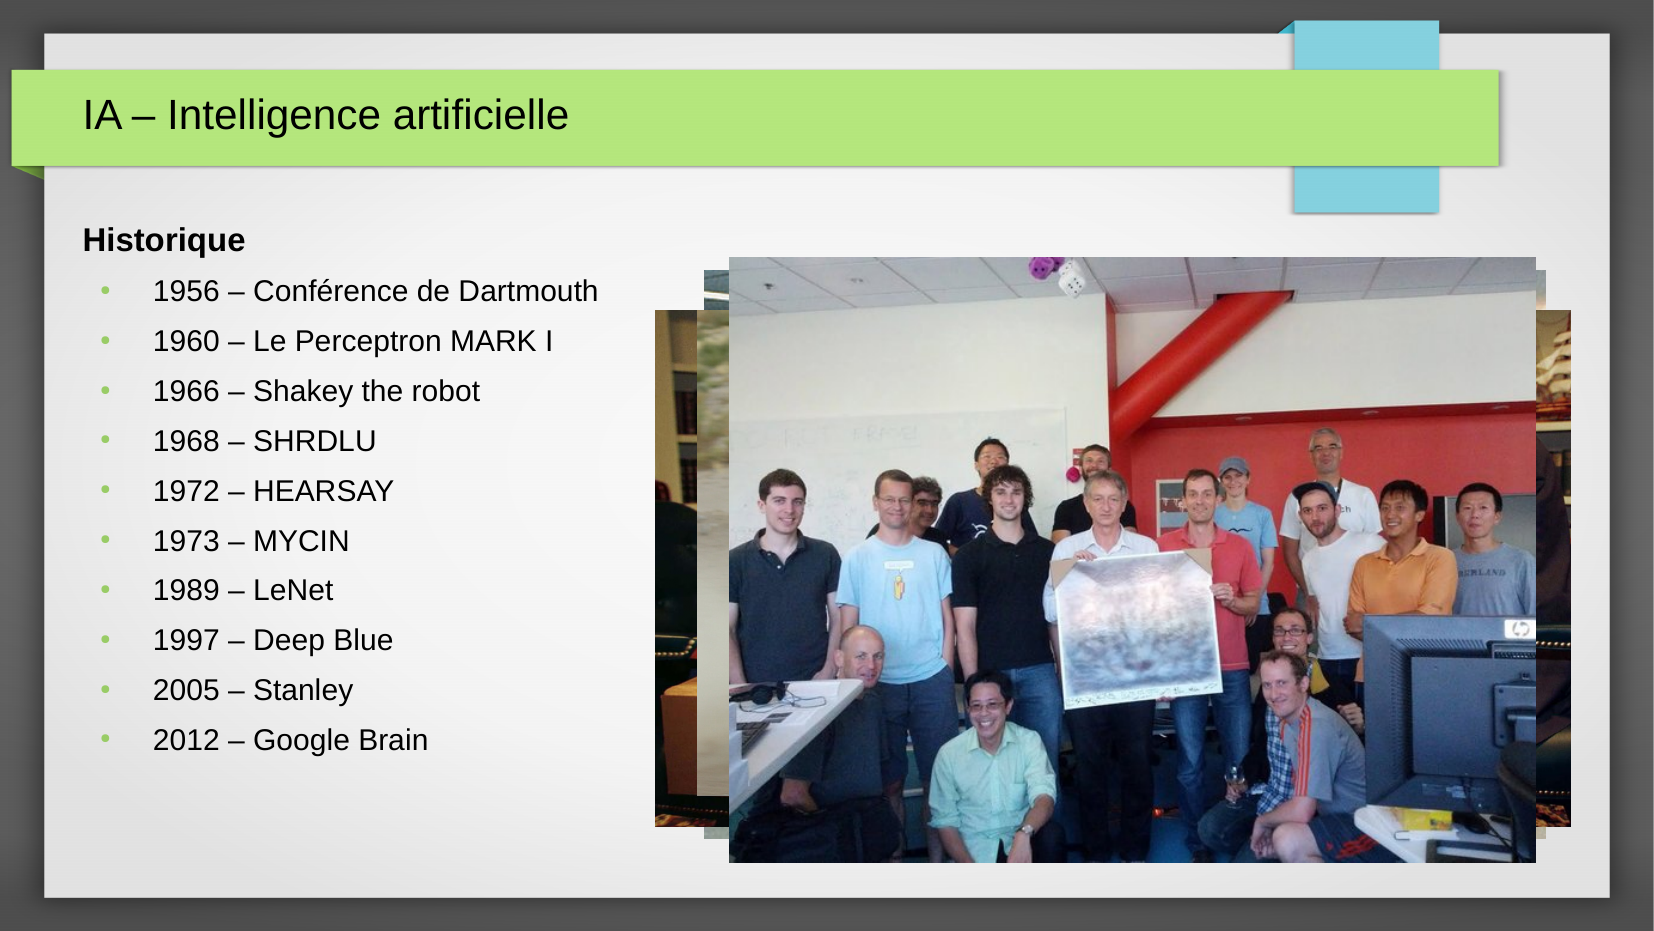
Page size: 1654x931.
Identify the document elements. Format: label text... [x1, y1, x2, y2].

list Historique 1956 – Conférence de Dartmouth 1960 – Le Perceptron MARK I 1966 – Shakey the robot 1968 – SHRDLU 1972 – HEARSAY 1973 – MYCIN 1989 – LeNet 1997 – Deep Blue 2005 – Stanley 2012 – Google Brain [82, 221, 1571, 761]
title IA – Intelligence artificielle [82, 70, 1264, 160]
picture [0, 0, 1654, 931]
